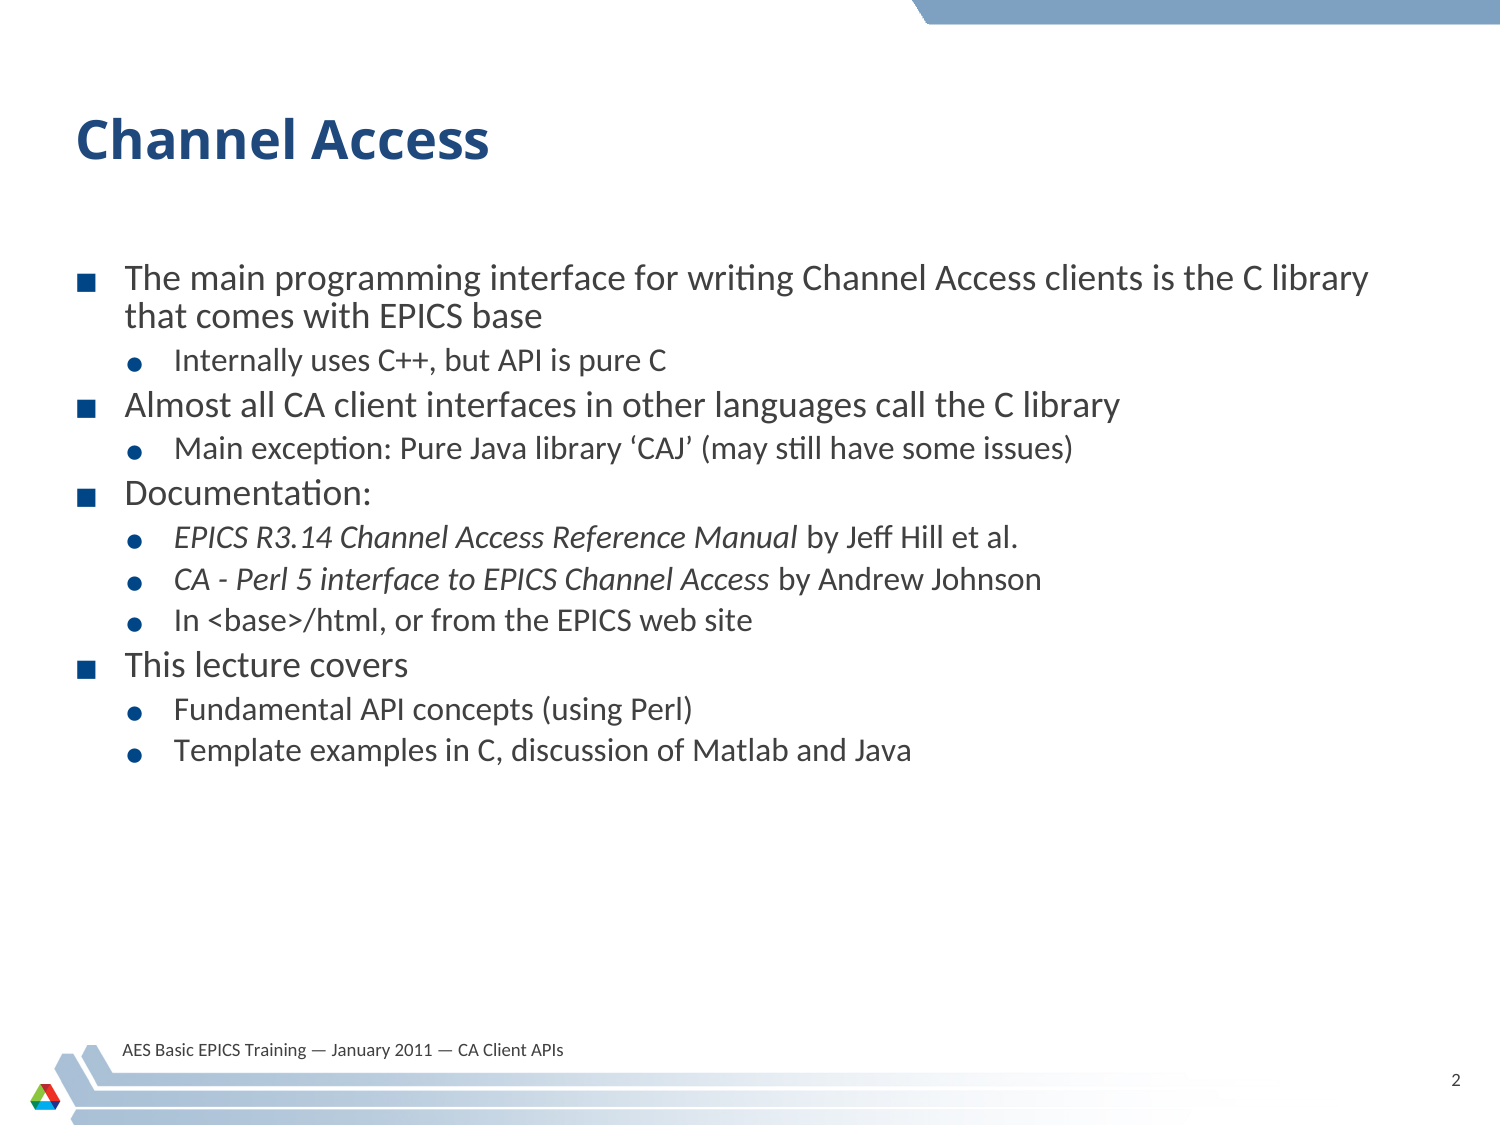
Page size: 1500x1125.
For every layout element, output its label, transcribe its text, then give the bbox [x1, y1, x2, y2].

list The main programming interface for writing Channel Access clients is the C library that comes with EPICS base Internally uses C++, but API is pure C Almost all CA client interfaces in other languages call the C library Main exception: Pure Java library ‘CAJ’ (may still have some issues) Documentation: EPICS R3.14 Channel Access Reference Manual by Jeff Hill et al. CA - Perl 5 interface to EPICS Channel Access by Andrew Johnson In <base>/html, or from the EPICS web site This lecture covers Fundamental API concepts (using Perl) Template examples in C, discussion of Matlab and Java [75, 262, 1426, 1006]
picture [0, 1037, 1500, 1125]
title Channel Access [75, 45, 1426, 233]
picture [0, 0, 1500, 26]
